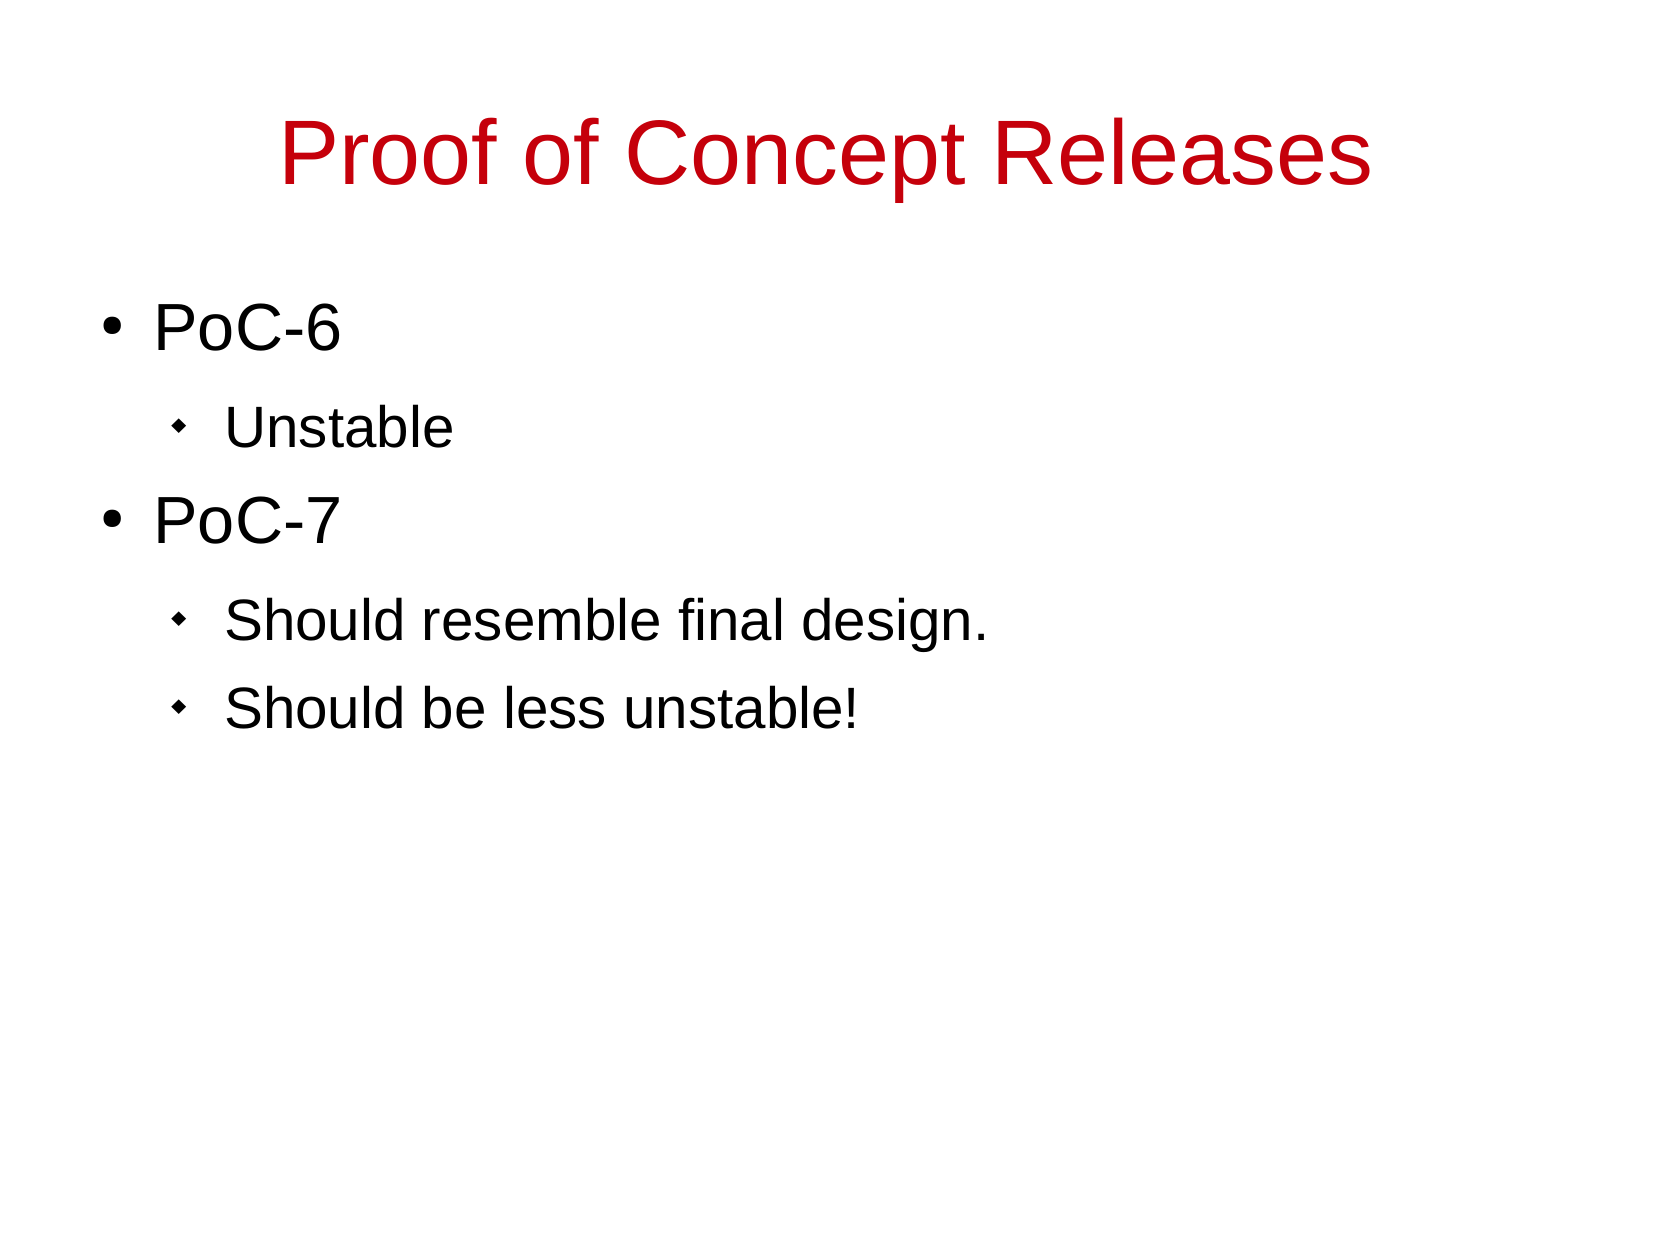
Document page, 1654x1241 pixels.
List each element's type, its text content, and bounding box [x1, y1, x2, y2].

title Proof of Concept Releases [82, 49, 1571, 257]
list PoC-6 Unstable PoC-7 Should resemble final design. Should be less unstable! [82, 290, 1571, 1010]
